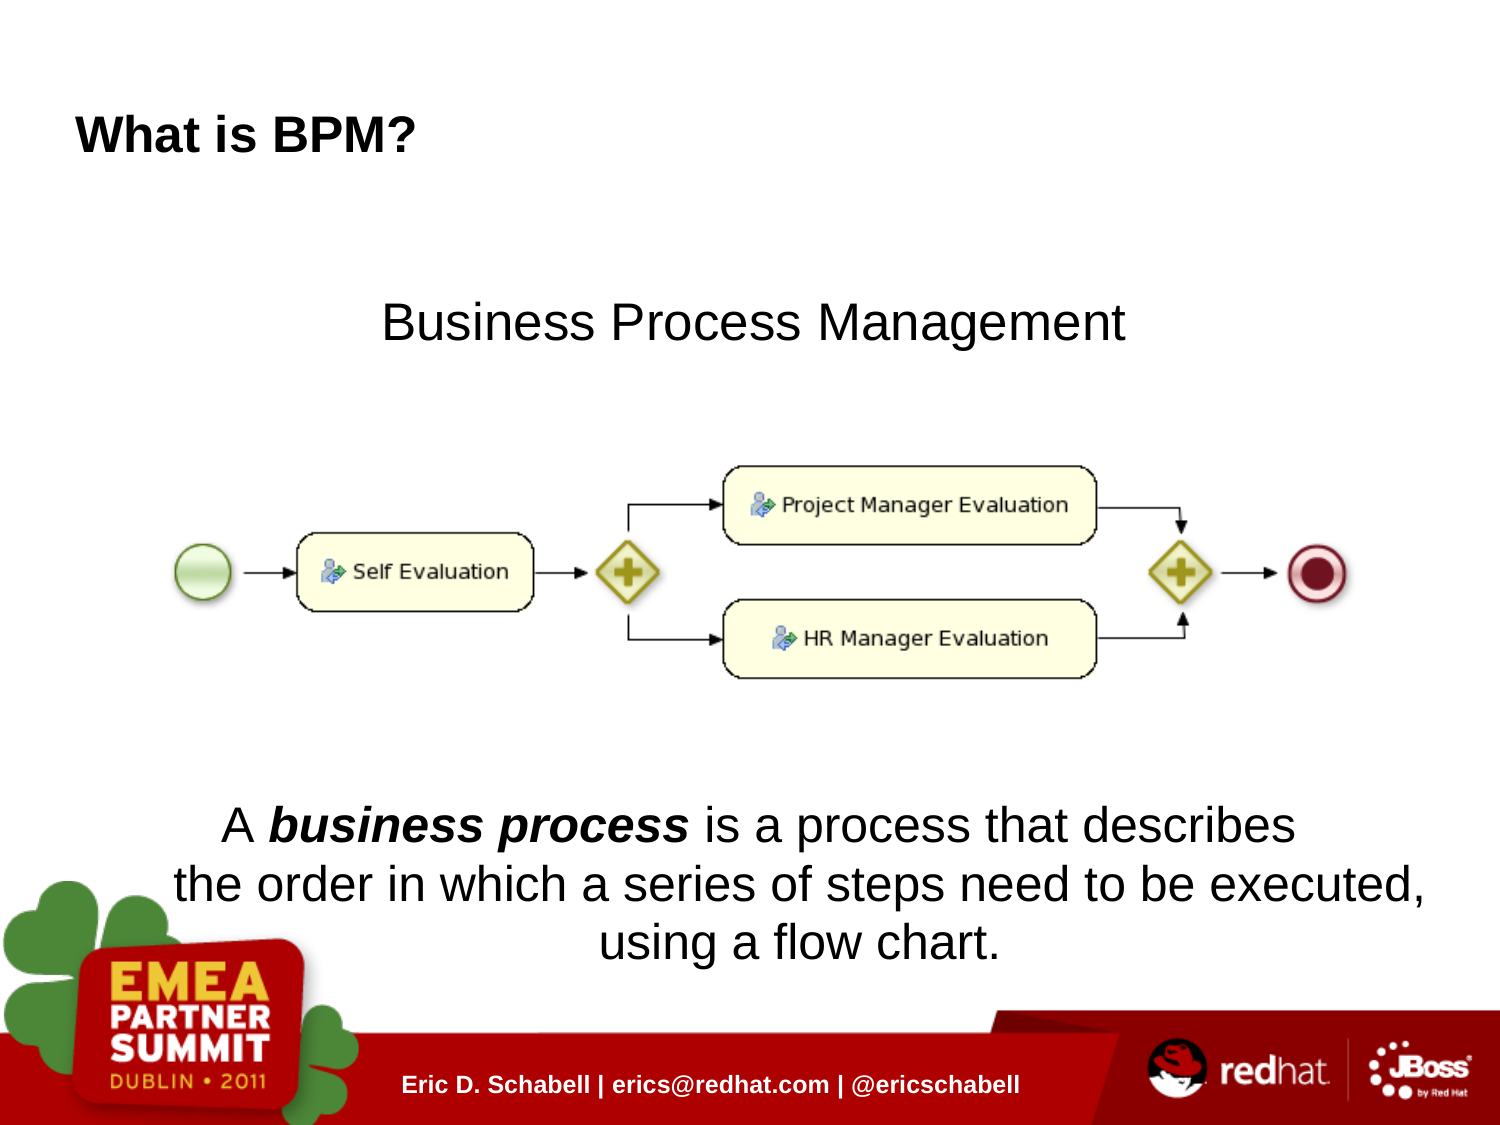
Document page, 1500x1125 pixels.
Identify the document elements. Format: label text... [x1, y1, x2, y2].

list Business Process Management [116, 292, 1392, 953]
title What is BPM? [74, 50, 1425, 221]
picture [0, 881, 1500, 1125]
text_box A business process is a process that describes the order in which a series of steps need to be executed, using a flow chart. [75, 788, 1443, 979]
